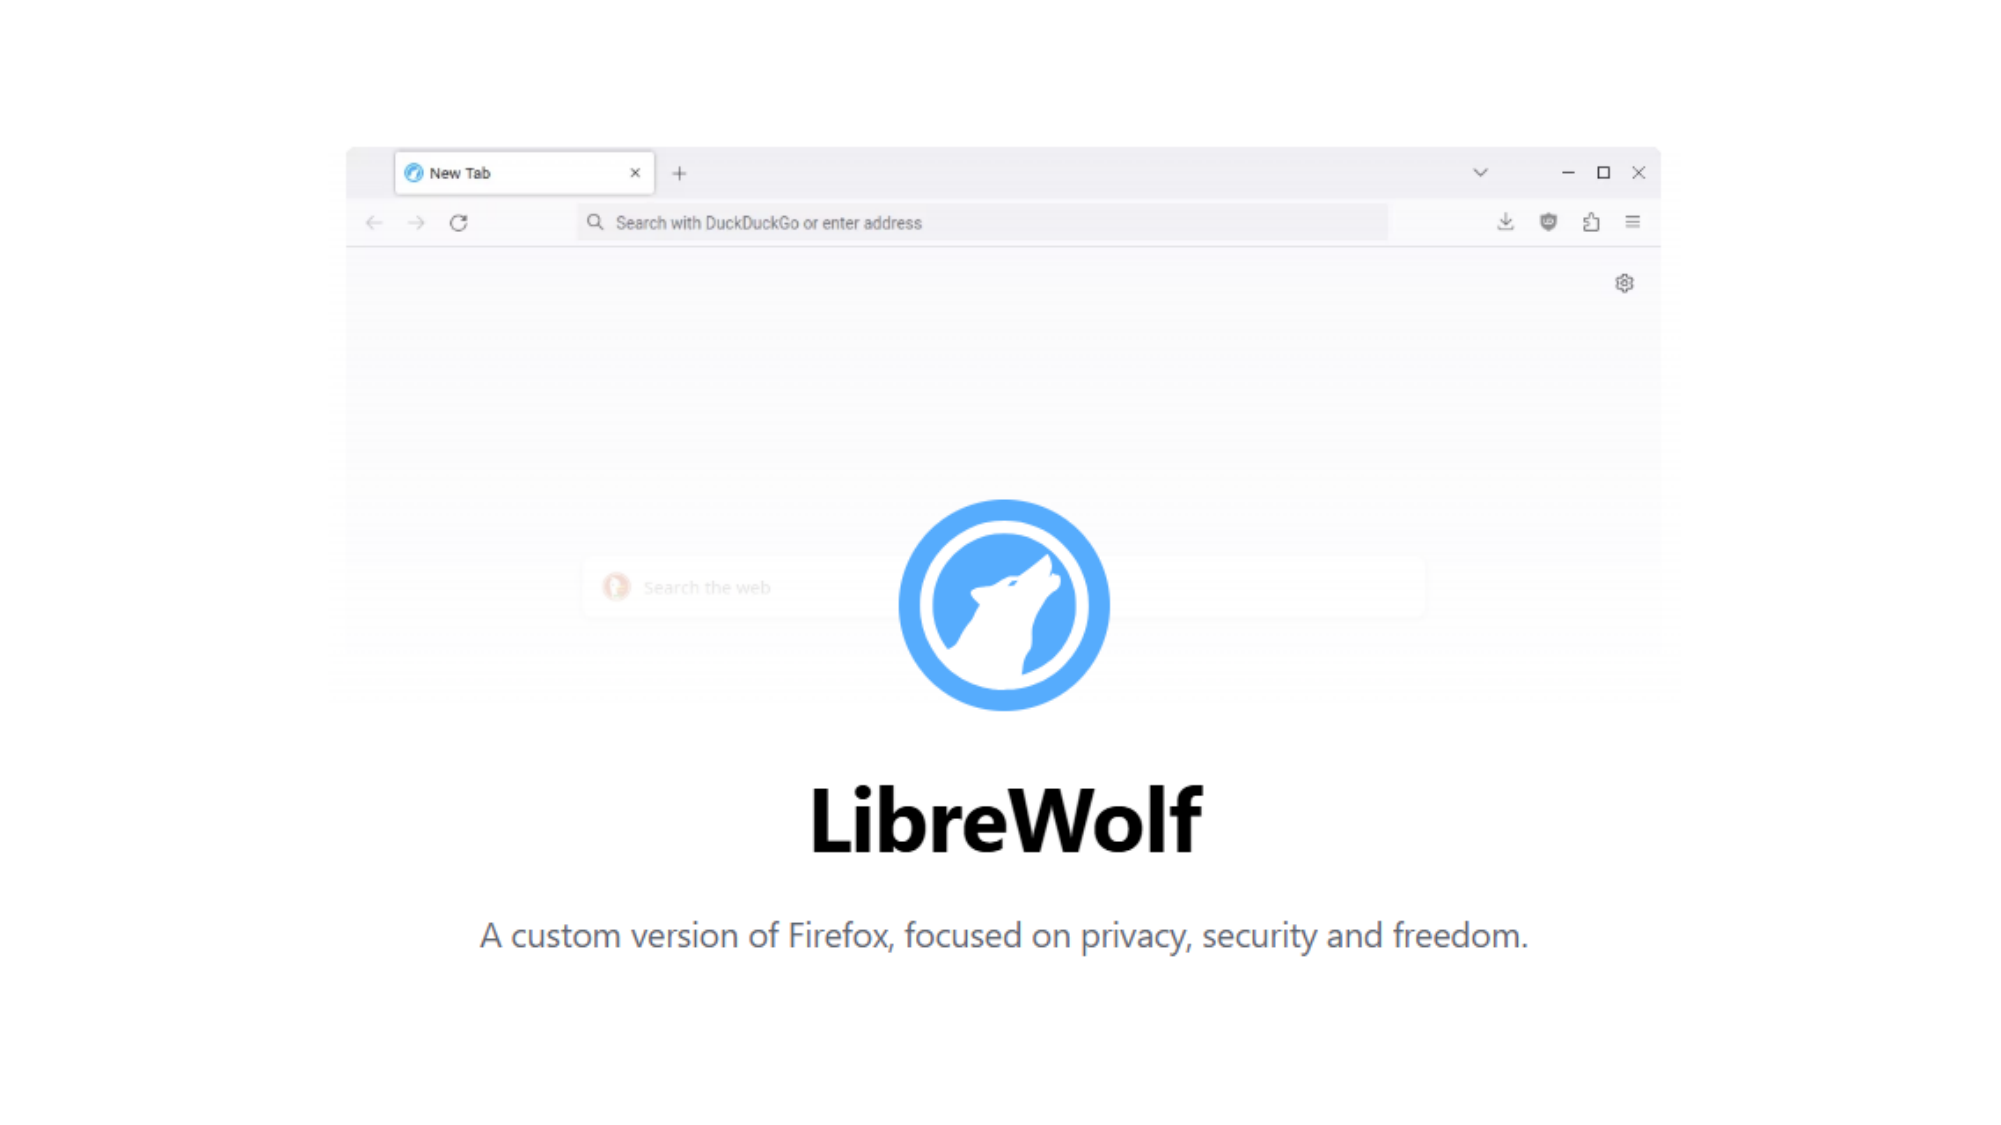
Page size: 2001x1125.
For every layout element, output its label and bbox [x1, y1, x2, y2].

picture [262, 105, 1737, 1020]
